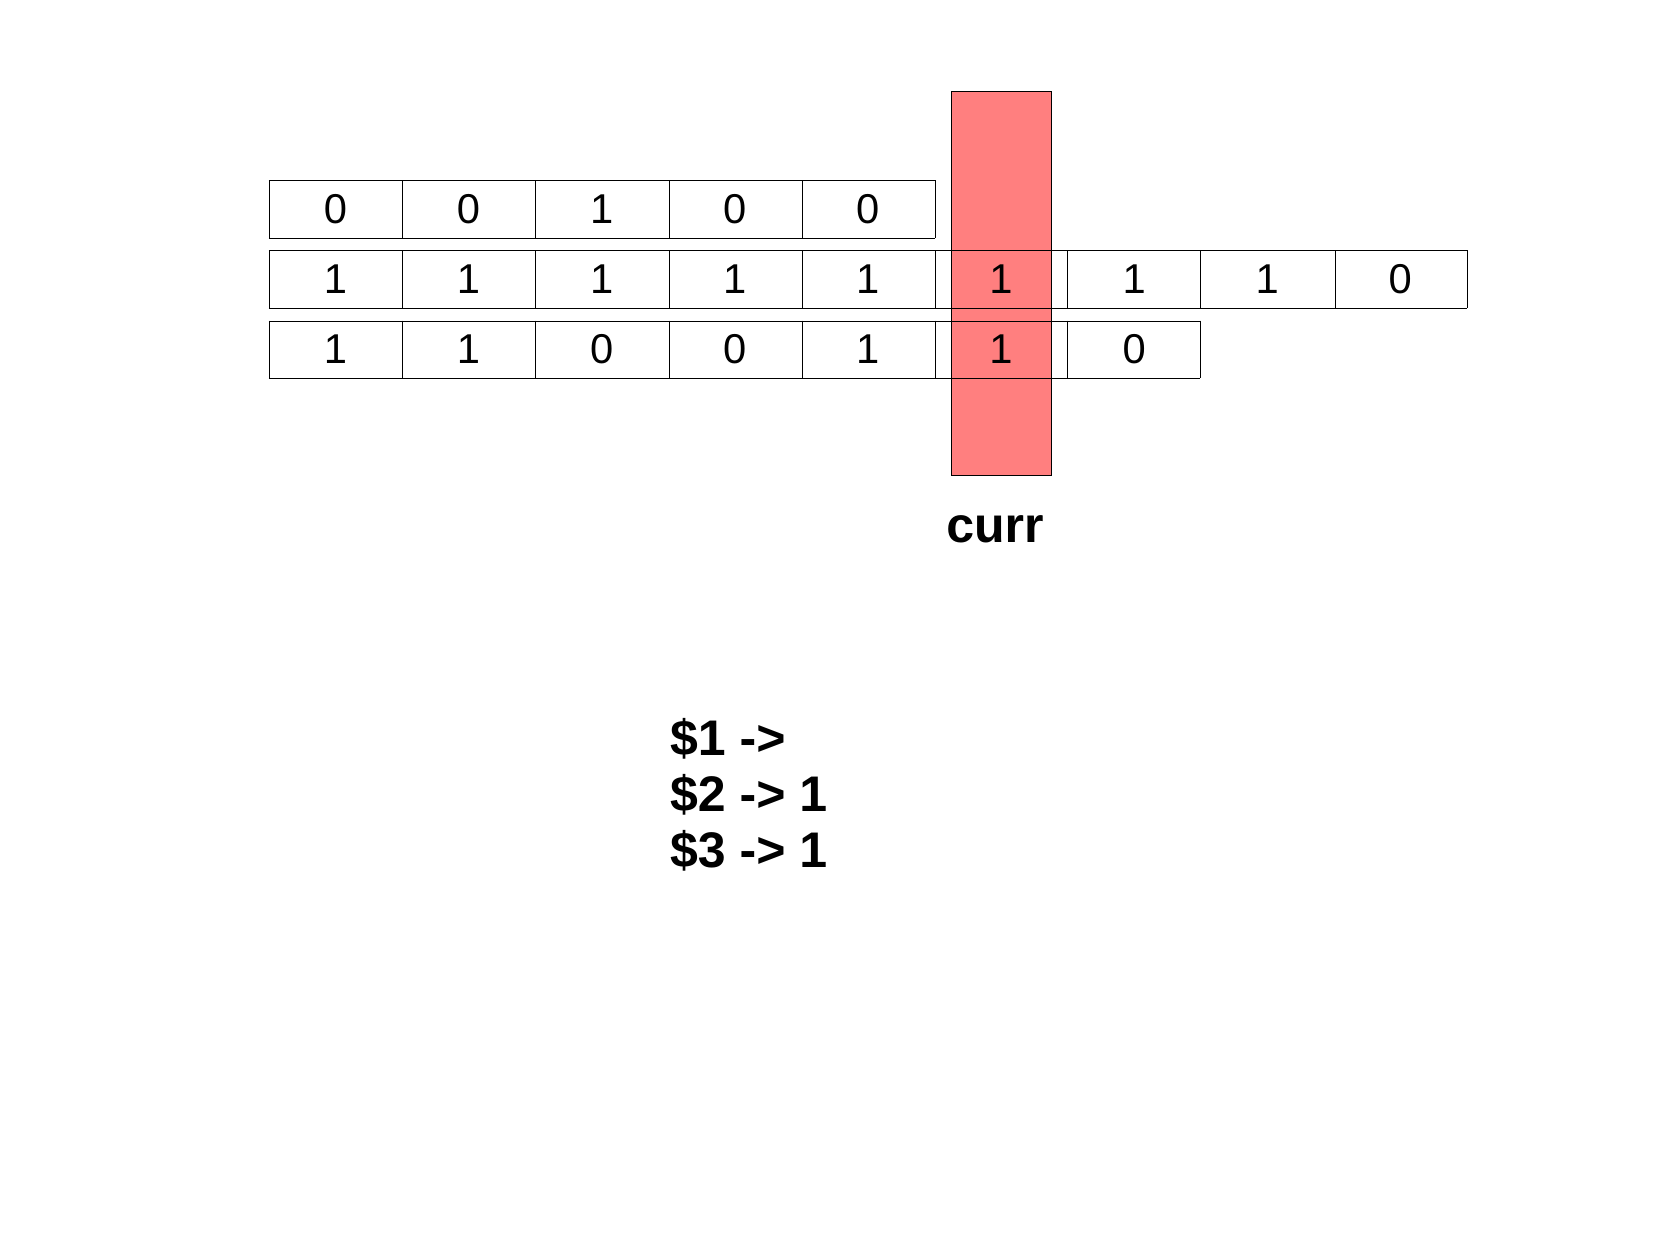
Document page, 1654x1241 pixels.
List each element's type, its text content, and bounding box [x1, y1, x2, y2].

text_box $1 -> $2 -> 1 $3 -> 1 [655, 702, 922, 912]
text_box curr [921, 490, 1069, 570]
text_box [951, 91, 1052, 180]
chart [268, 180, 1470, 557]
